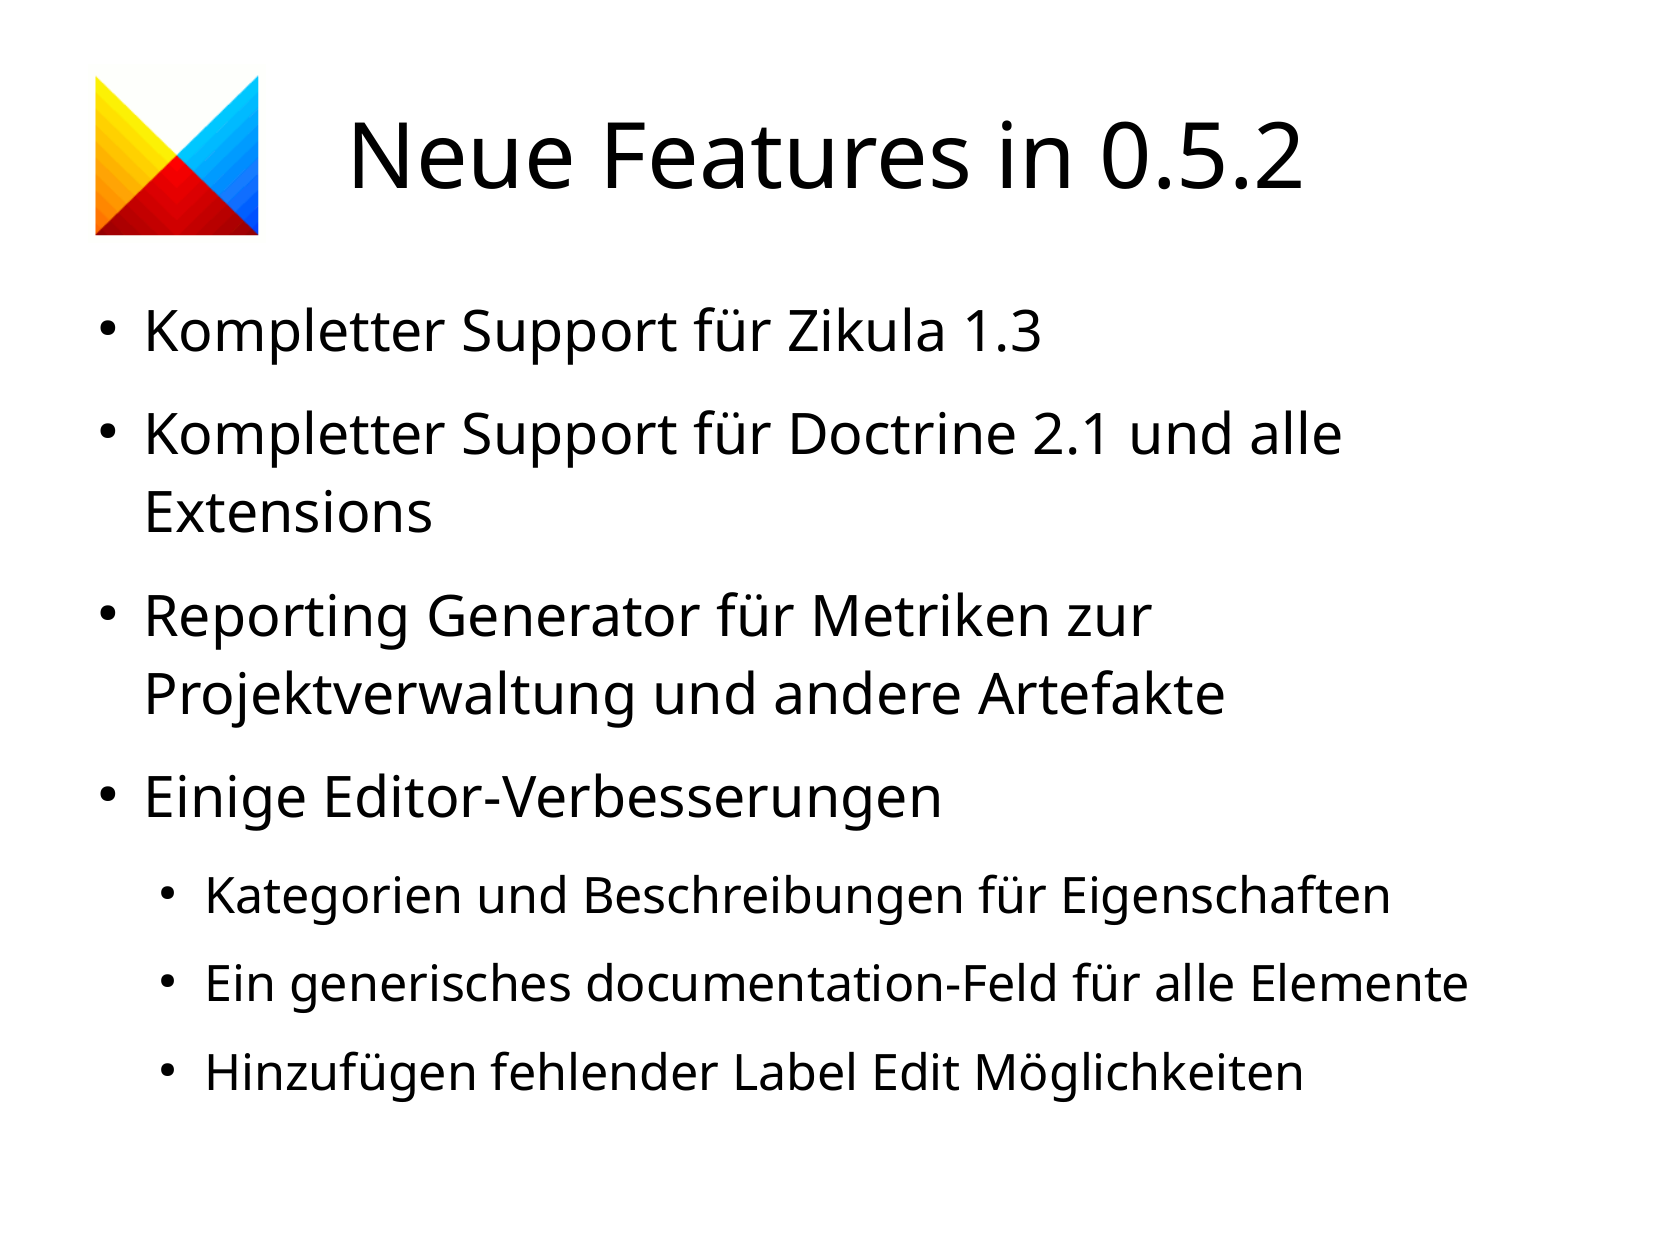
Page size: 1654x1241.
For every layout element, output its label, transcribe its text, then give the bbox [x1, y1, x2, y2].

list Kompletter Support für Zikula 1.3 Kompletter Support für Doctrine 2.1 und alle Extensions Reporting Generator für Metriken zur Projektverwaltung und andere Artefakte Einige Editor-Verbesserungen Kategorien und Beschreibungen für Eigenschaften Ein generisches documentation-Feld für alle Elemente Hinzufügen fehlender Label Edit Möglichkeiten [82, 290, 1571, 1109]
title Neue Features in 0.5.2 [82, 49, 1571, 257]
